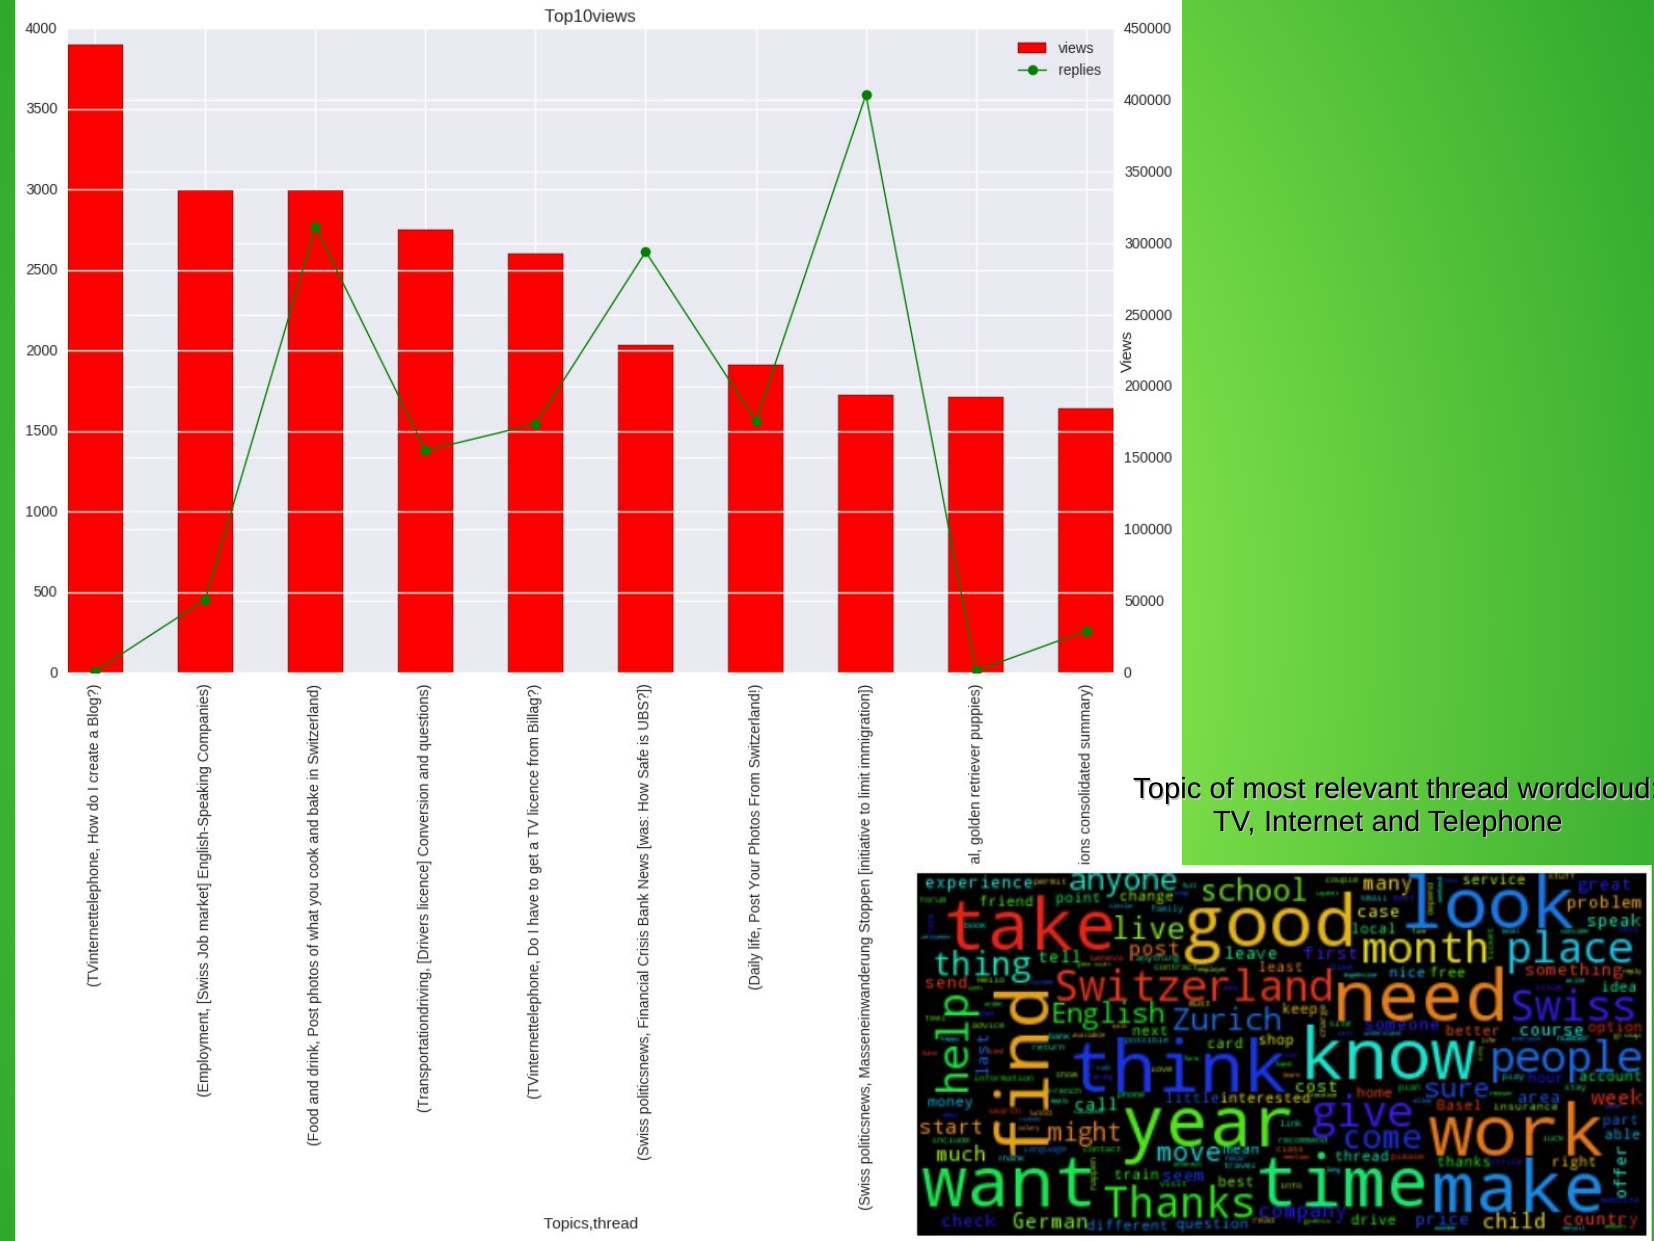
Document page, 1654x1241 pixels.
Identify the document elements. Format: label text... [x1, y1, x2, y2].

picture [15, 0, 1652, 1241]
text_box Topic of most relevant thread wordcloud: TV, Internet and Telephone [1110, 765, 1654, 886]
